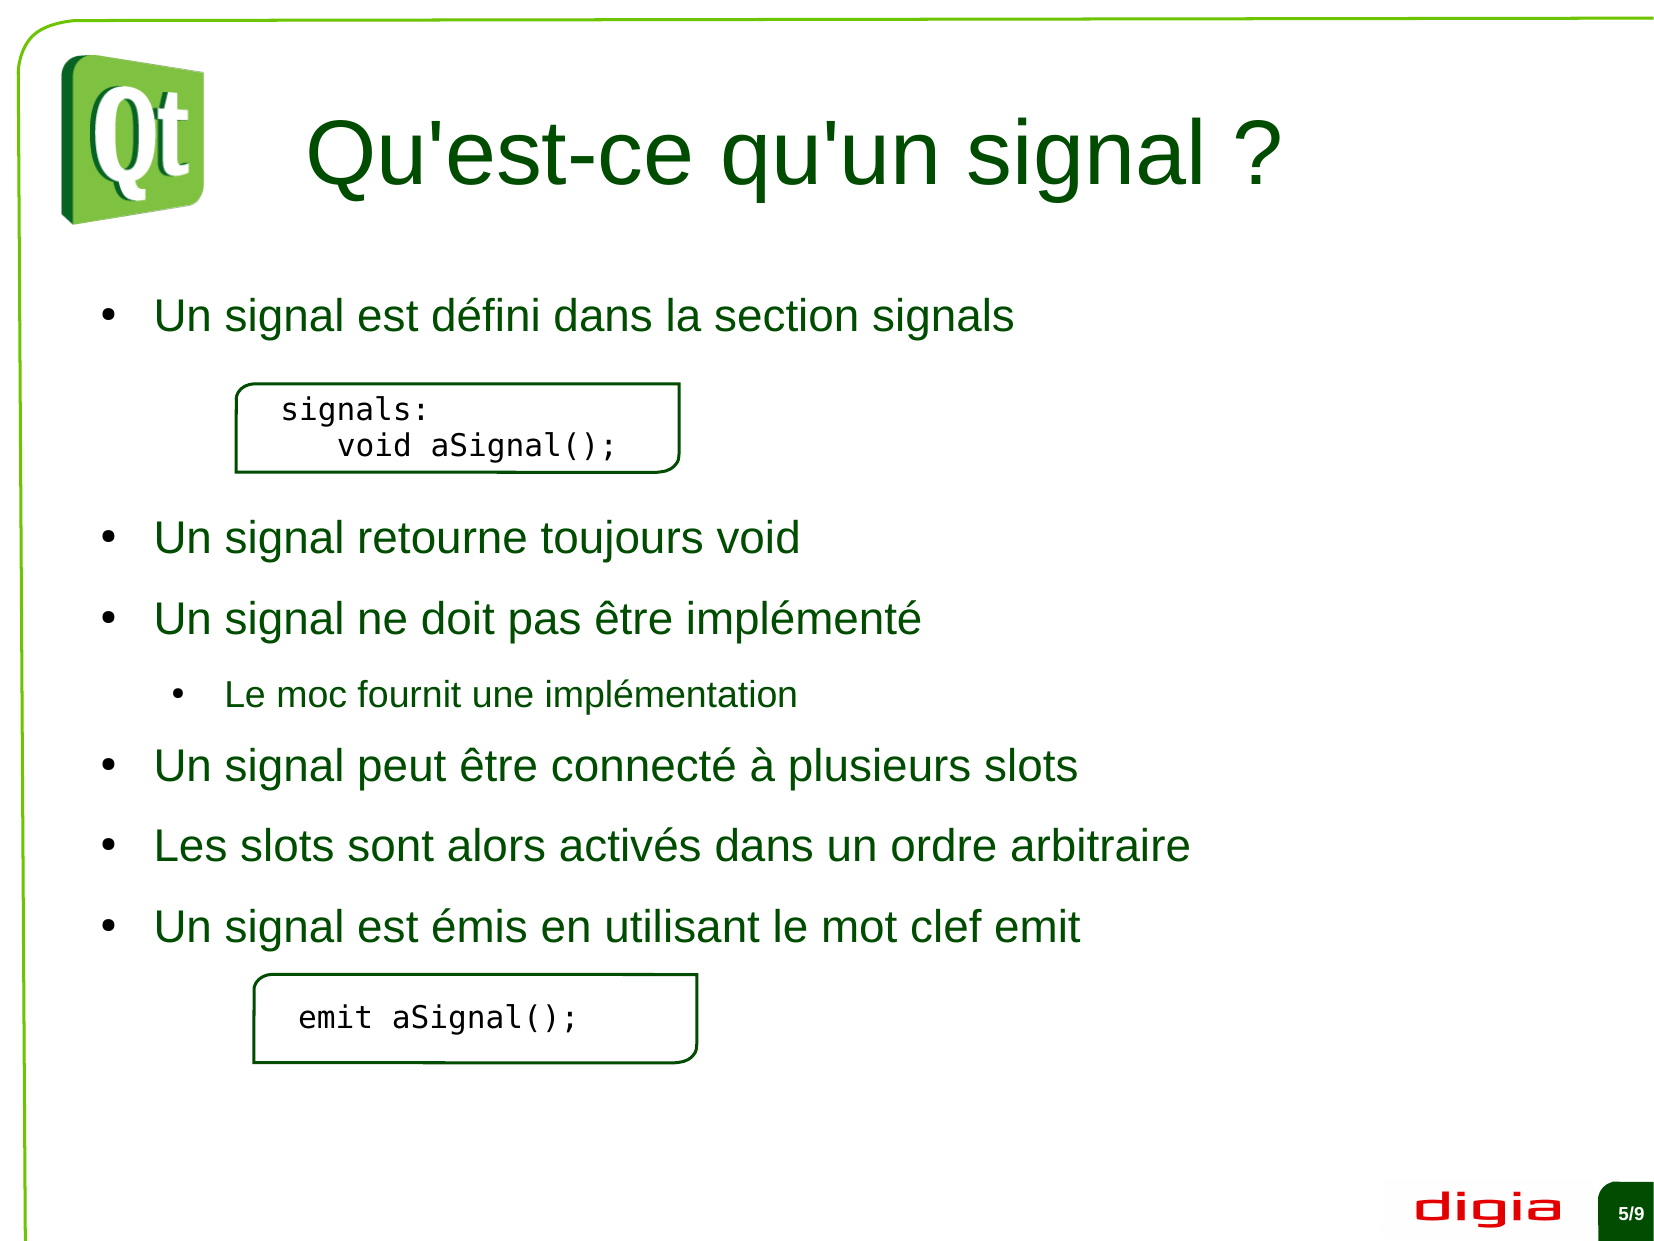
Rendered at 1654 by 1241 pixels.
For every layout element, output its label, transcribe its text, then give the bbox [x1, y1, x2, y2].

list Un signal est défini dans la section signals Un signal retourne toujours void Un signal ne doit pas être implémenté Le moc fournit une implémentation Un signal peut être connecté à plusieurs slots Les slots sont alors activés dans un ordre arbitraire Un signal est émis en utilisant le mot clef emit [82, 290, 1571, 1094]
picture [61, 55, 204, 225]
title Qu'est-ce qu'un signal ? [257, 49, 1333, 257]
text_box emit aSignal(); [283, 992, 595, 1044]
picture [1380, 1179, 1596, 1241]
text_box signals: void aSignal(); [265, 386, 633, 470]
